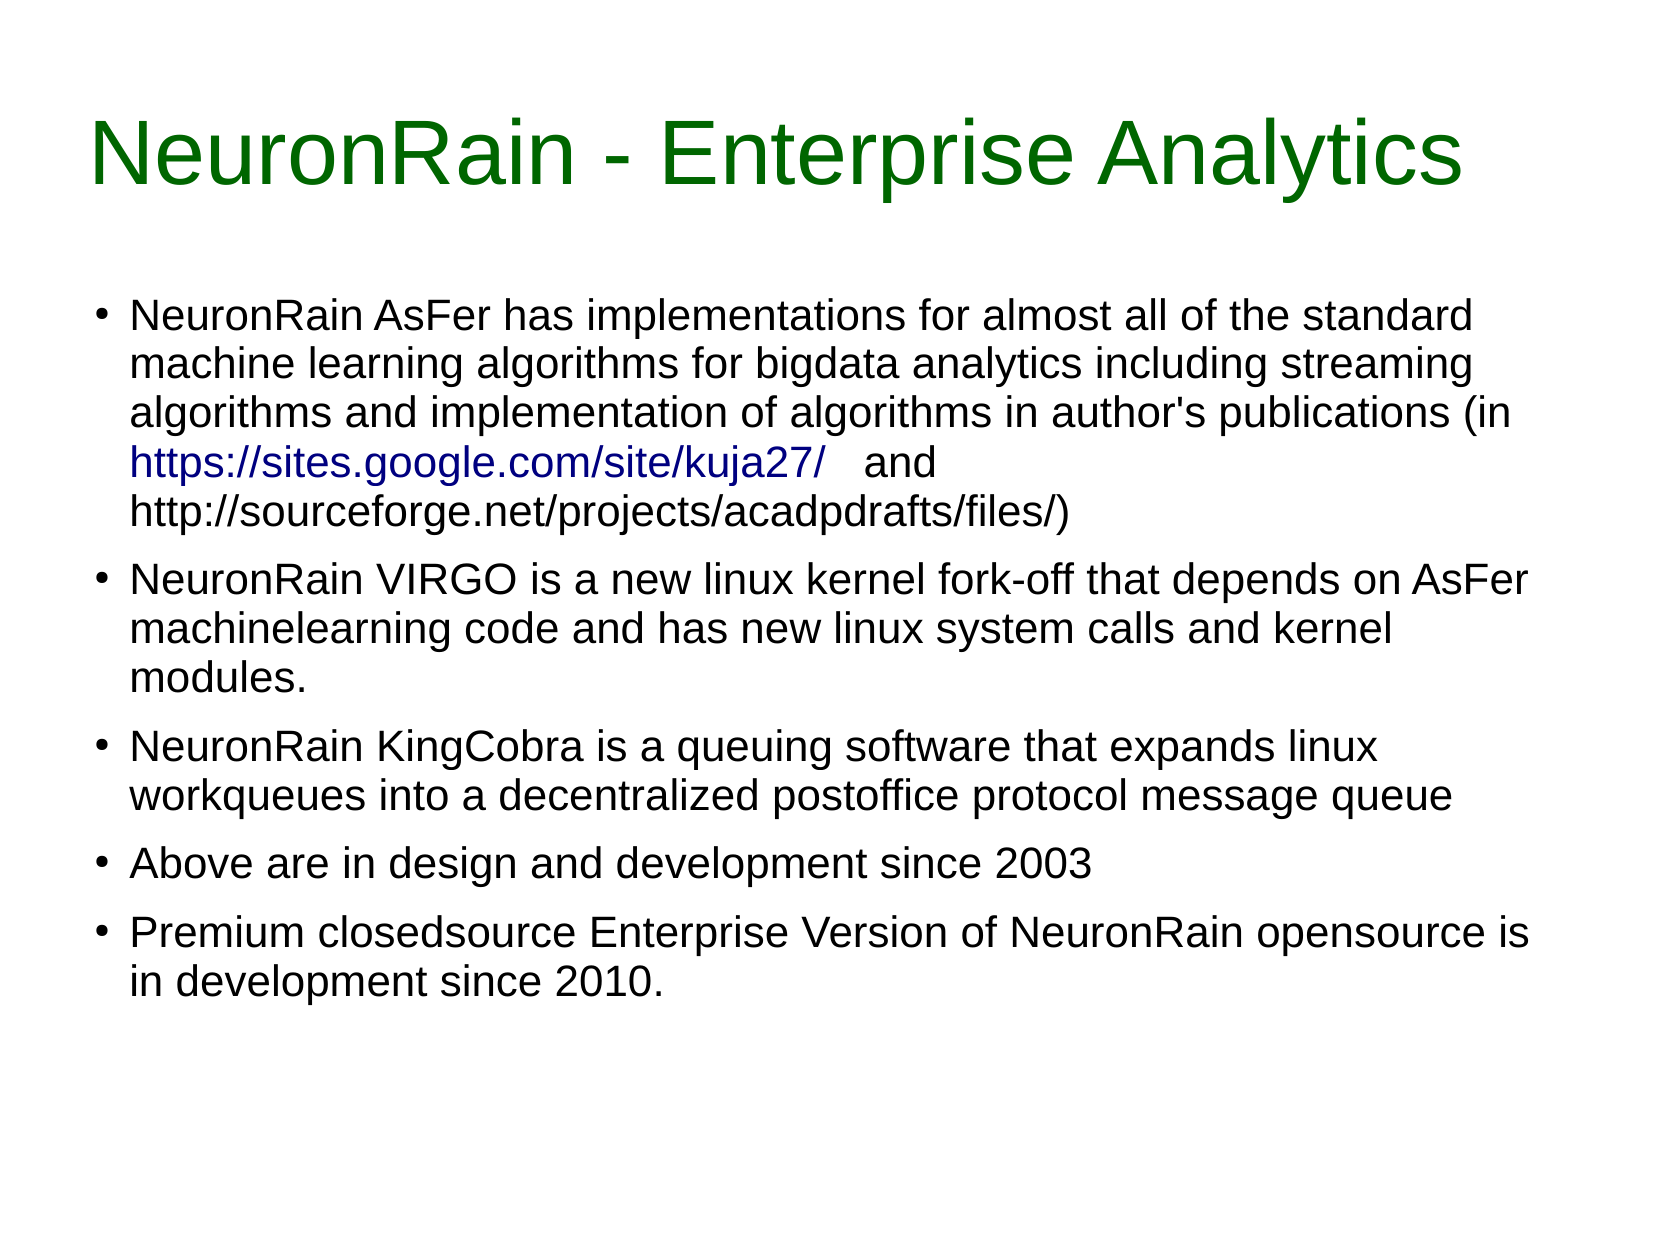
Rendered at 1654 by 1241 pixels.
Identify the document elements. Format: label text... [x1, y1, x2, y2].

title NeuronRain - Enterprise Analytics [82, 49, 1571, 257]
list NeuronRain AsFer has implementations for almost all of the standard machine learning algorithms for bigdata analytics including streaming algorithms and implementation of algorithms in author's publications (in https://sites.google.com/site/kuja27/ and http://sourceforge.net/projects/acadpdrafts/files/) NeuronRain VIRGO is a new linux kernel fork-off that depends on AsFer machinelearning code and has new linux system calls and kernel modules. NeuronRain KingCobra is a queuing software that expands linux workqueues into a decentralized postoffice protocol message queue Above are in design and development since 2003 Premium closedsource Enterprise Version of NeuronRain opensource is in development since 2010. [82, 290, 1571, 1010]
